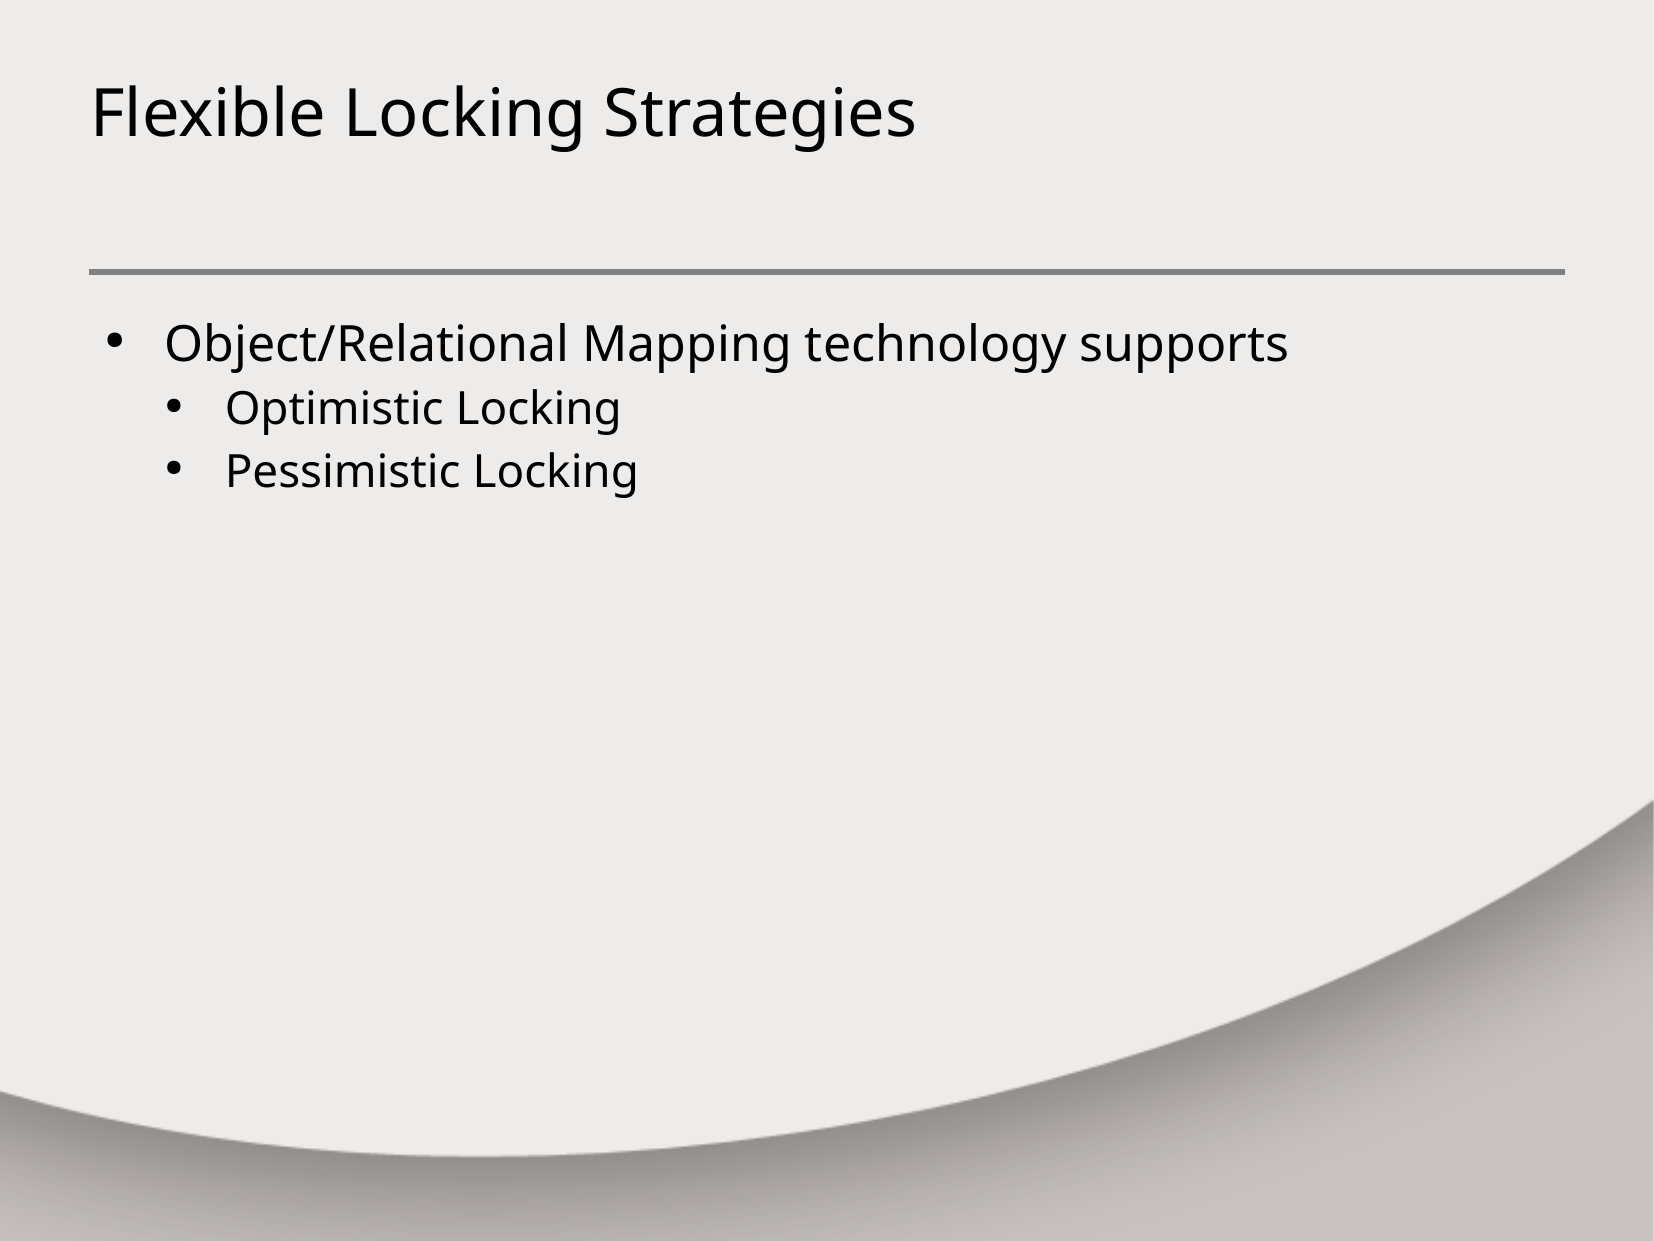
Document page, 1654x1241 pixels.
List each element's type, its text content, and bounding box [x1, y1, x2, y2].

title Flexible Locking Strategies [90, 75, 1566, 238]
picture [0, 0, 1654, 1241]
text_box Object/Relational Mapping technology supports Optimistic Locking Pessimistic Locking [90, 300, 1567, 1157]
